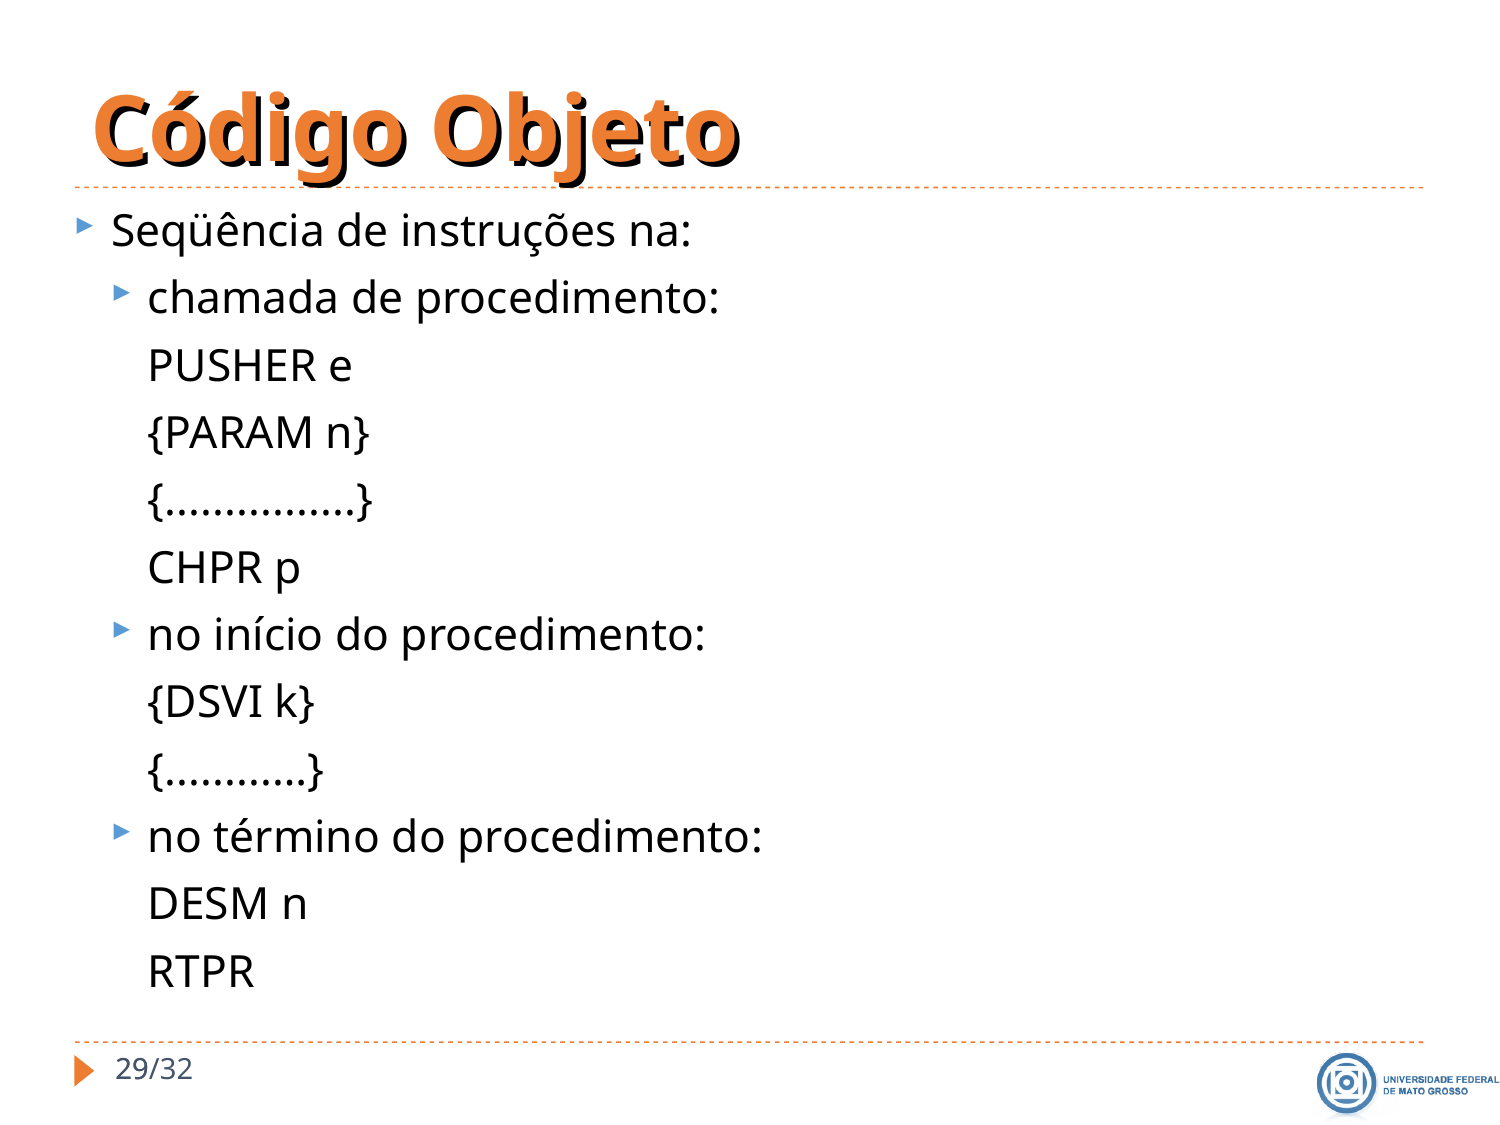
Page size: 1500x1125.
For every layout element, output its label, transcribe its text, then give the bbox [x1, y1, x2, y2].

picture [1311, 1048, 1500, 1122]
title Código Objeto [75, 24, 1426, 188]
list Seqüência de instruções na: chamada de procedimento: PUSHER e {PARAM n} {................} CHPR p no início do procedimento: {DSVI k} {.........…} no término do procedimento: DESM n RTPR [59, 200, 1410, 1011]
text_box <número> [100, 1042, 426, 1103]
